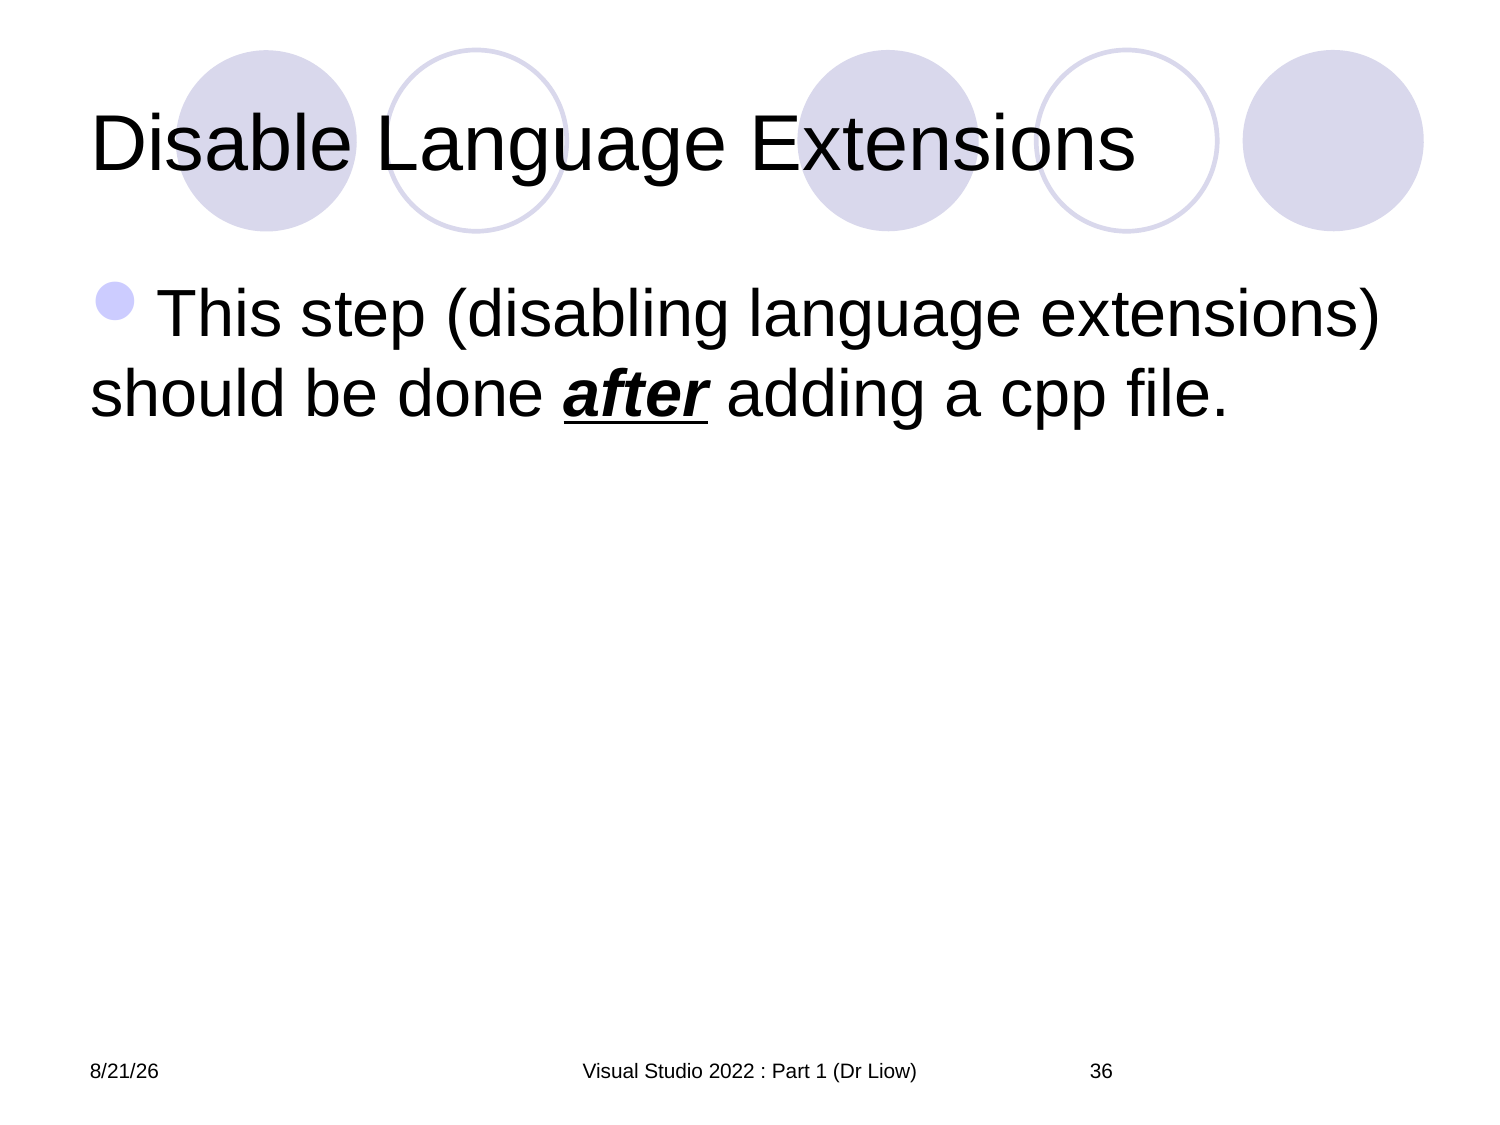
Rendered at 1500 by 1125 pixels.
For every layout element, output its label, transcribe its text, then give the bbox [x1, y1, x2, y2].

text_box 1/11/22 [74, 1049, 426, 1101]
text_box Visual Studio 2022 : Part 1 (Dr Liow) [512, 1049, 988, 1101]
text_box <number> [1074, 1049, 1426, 1101]
title Disable Language Extensions [75, 45, 1426, 233]
list This step (disabling language extensions) should be done after adding a cpp file. [75, 262, 1426, 1006]
